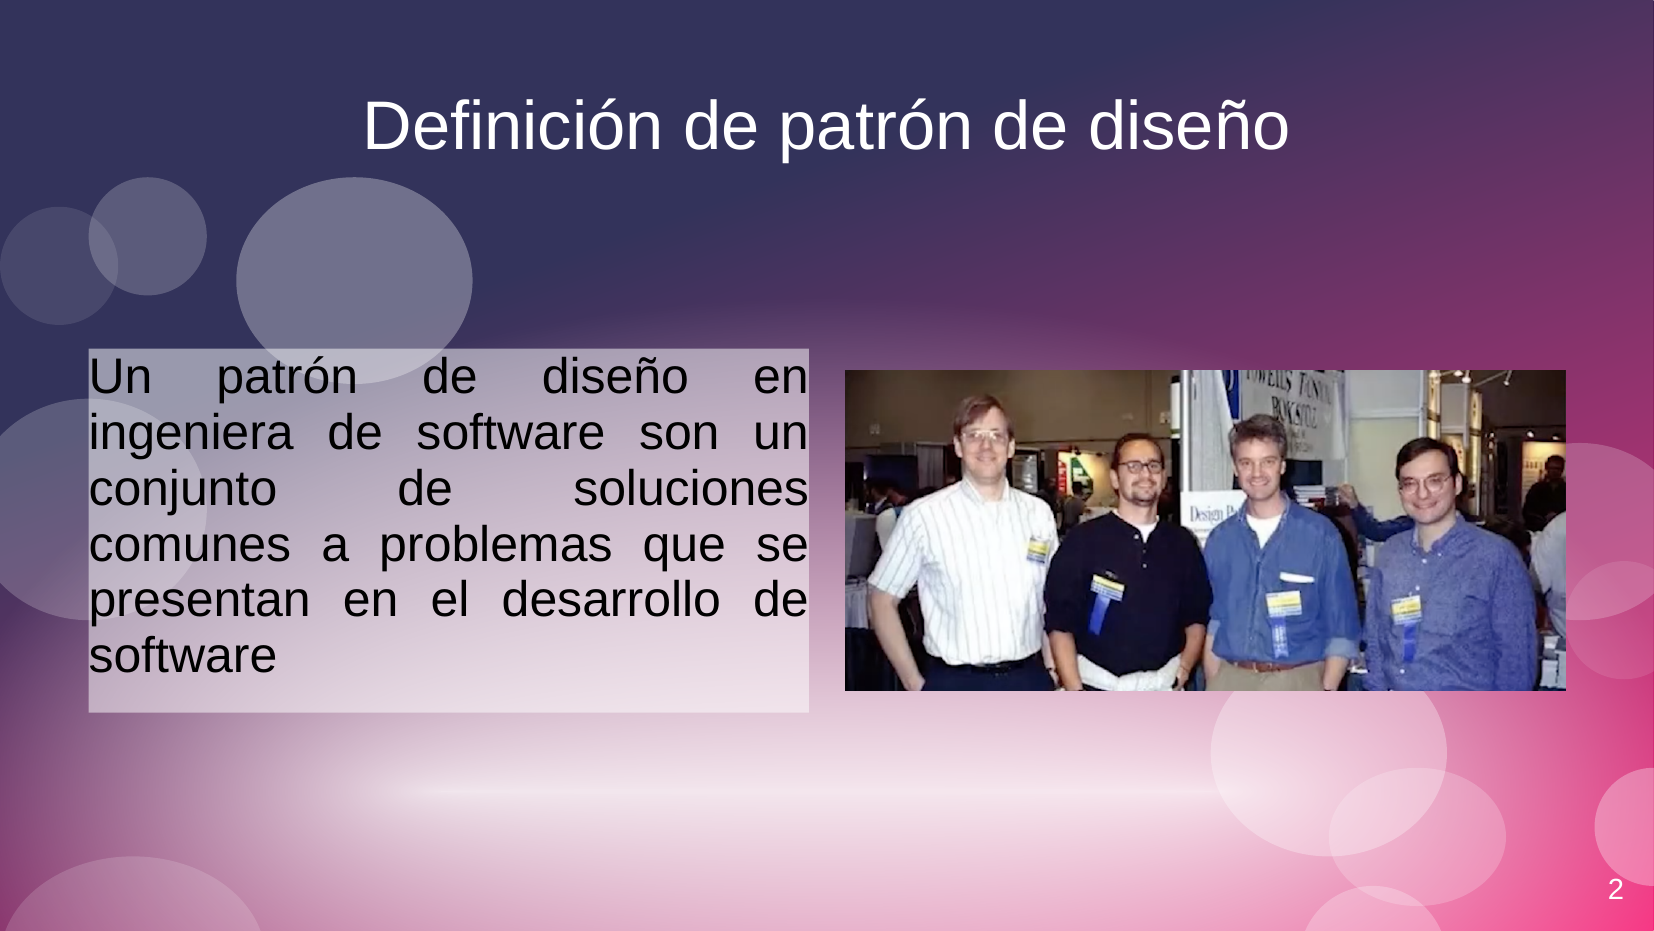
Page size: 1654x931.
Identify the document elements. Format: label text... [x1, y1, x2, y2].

picture [845, 370, 1566, 691]
title Definición de patrón de diseño [88, 44, 1565, 207]
list Un patrón de diseño en ingeniera de software son un conjunto de soluciones comunes a problemas que se presentan en el desarrollo de software [88, 348, 809, 713]
